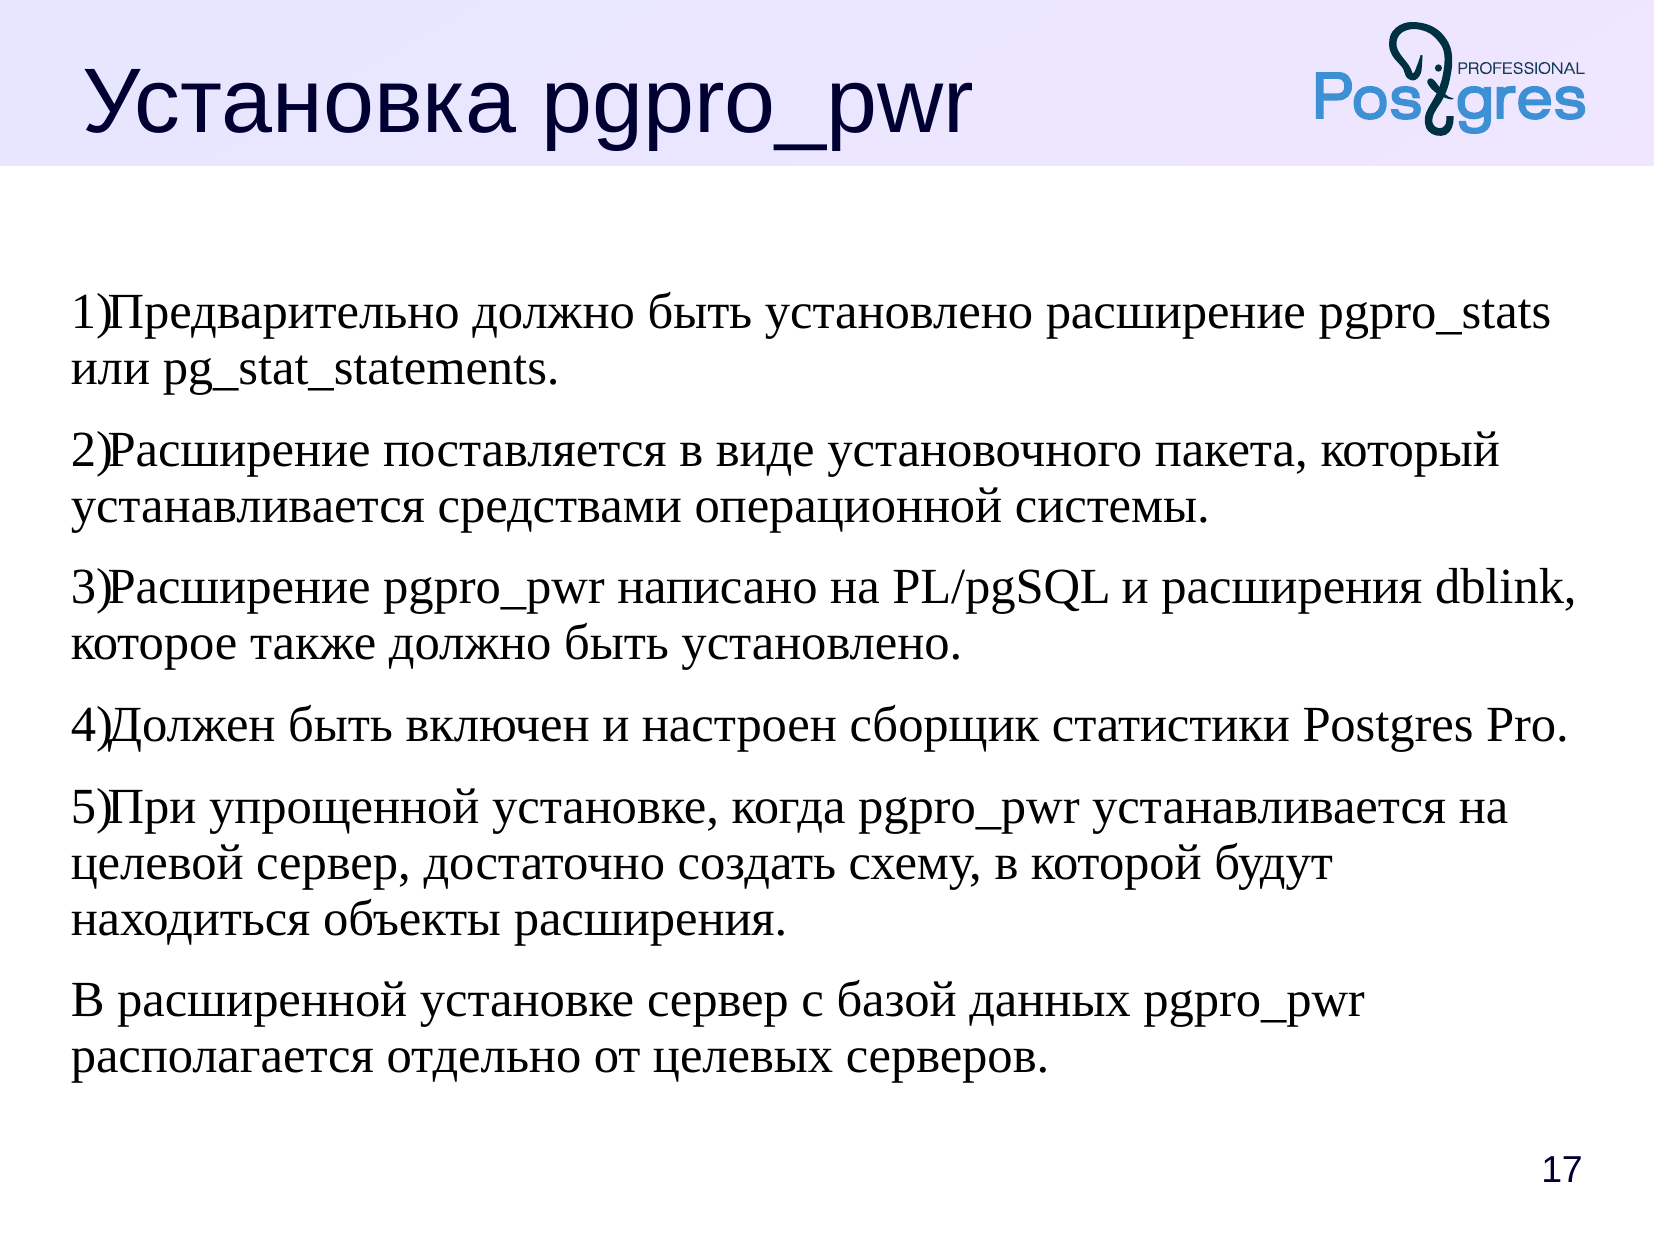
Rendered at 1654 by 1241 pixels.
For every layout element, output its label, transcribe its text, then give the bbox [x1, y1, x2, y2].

list Предварительно должно быть установлено расширение pgpro_stats или pg_stat_statements. Расширение поставляется в виде установочного пакета, который устанавливается средствами операционной системы. Расширение pgpro_pwr написано на PL/pgSQL и расширения dblink, которое также должно быть установлено. Должен быть включен и настроен сборщик статистики Postgres Pro. При упрощенной установке, когда pgpro_pwr устанавливается на целевой сервер, достаточно создать схему, в которой будут находиться объекты расширения. В расширенной установке сервер с базой данных pgpro_pwr располагается отдельно от целевых серверов. [70, 283, 1583, 1134]
title Установка pgpro_pwr [82, 49, 1252, 153]
